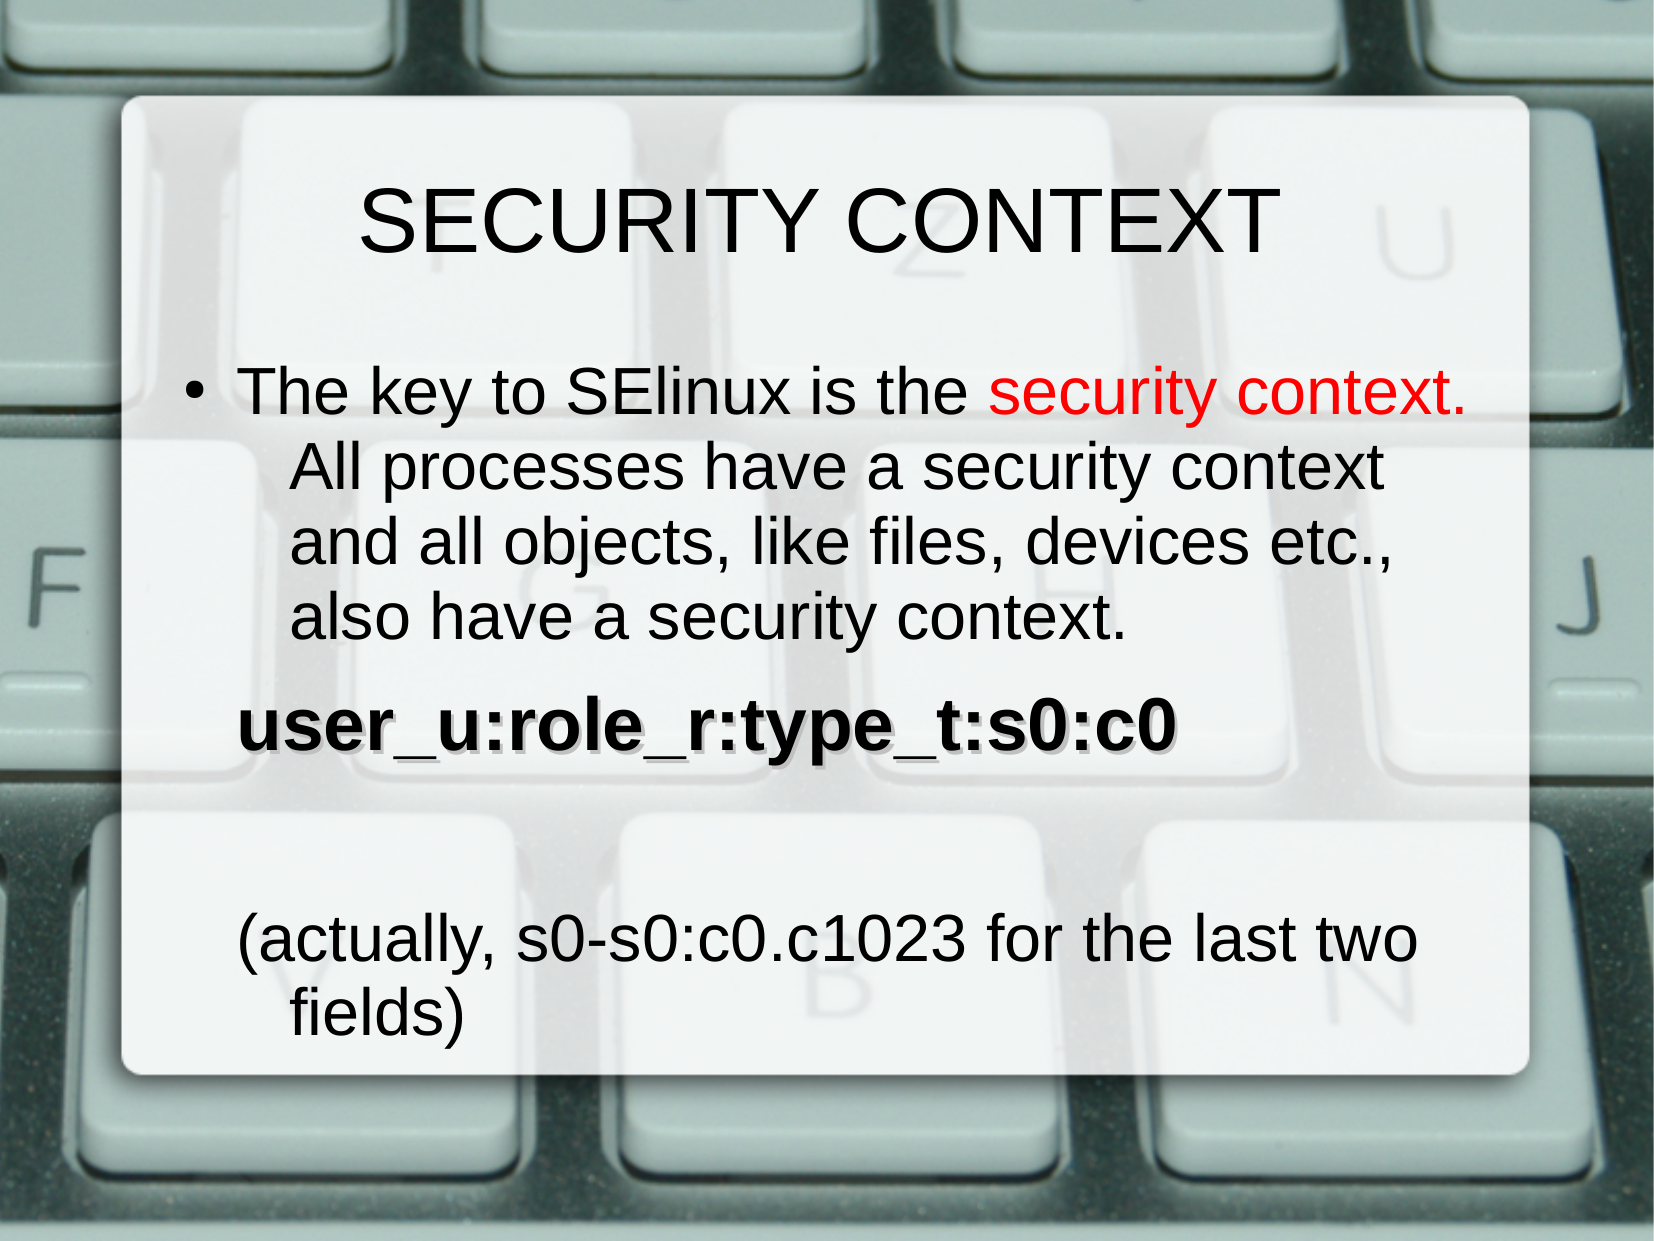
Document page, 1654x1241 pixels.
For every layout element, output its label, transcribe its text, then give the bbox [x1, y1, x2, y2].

list The key to SElinux is the security context. All processes have a security context and all objects, like files, devices etc., also have a security context. user_u:role_r:type_t:s0:c0 (actually, s0-s0:c0.c1023 for the last two fields) [147, 354, 1506, 1173]
picture [0, 0, 1654, 1241]
title SECURITY CONTEXT [135, 117, 1506, 325]
